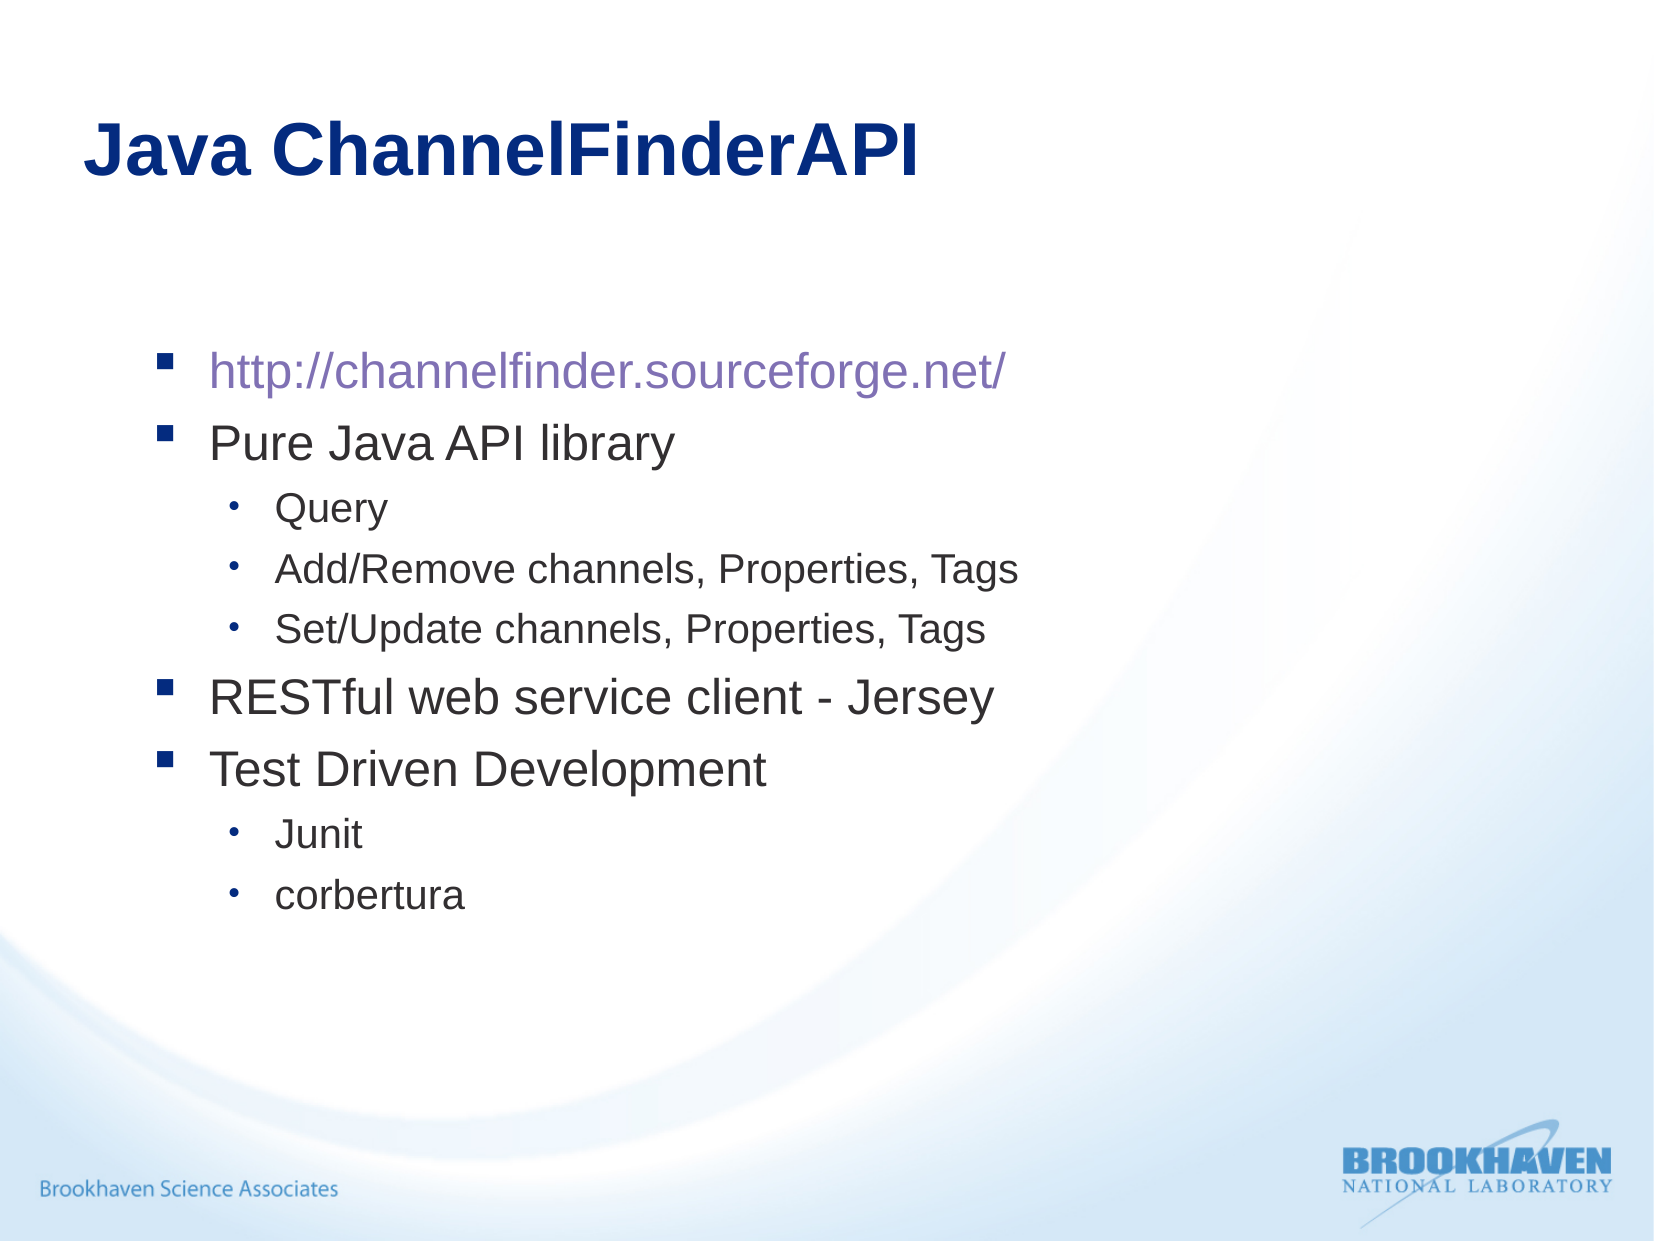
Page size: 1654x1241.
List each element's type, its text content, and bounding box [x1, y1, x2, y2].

list http://channelfinder.sourceforge.net/ Pure Java API library Query Add/Remove channels, Properties, Tags Set/Update channels, Properties, Tags RESTful web service client - Jersey Test Driven Development Junit corbertura [137, 330, 1516, 1034]
picture [0, 0, 1654, 1241]
title Java ChannelFinderAPI [68, 55, 1585, 253]
